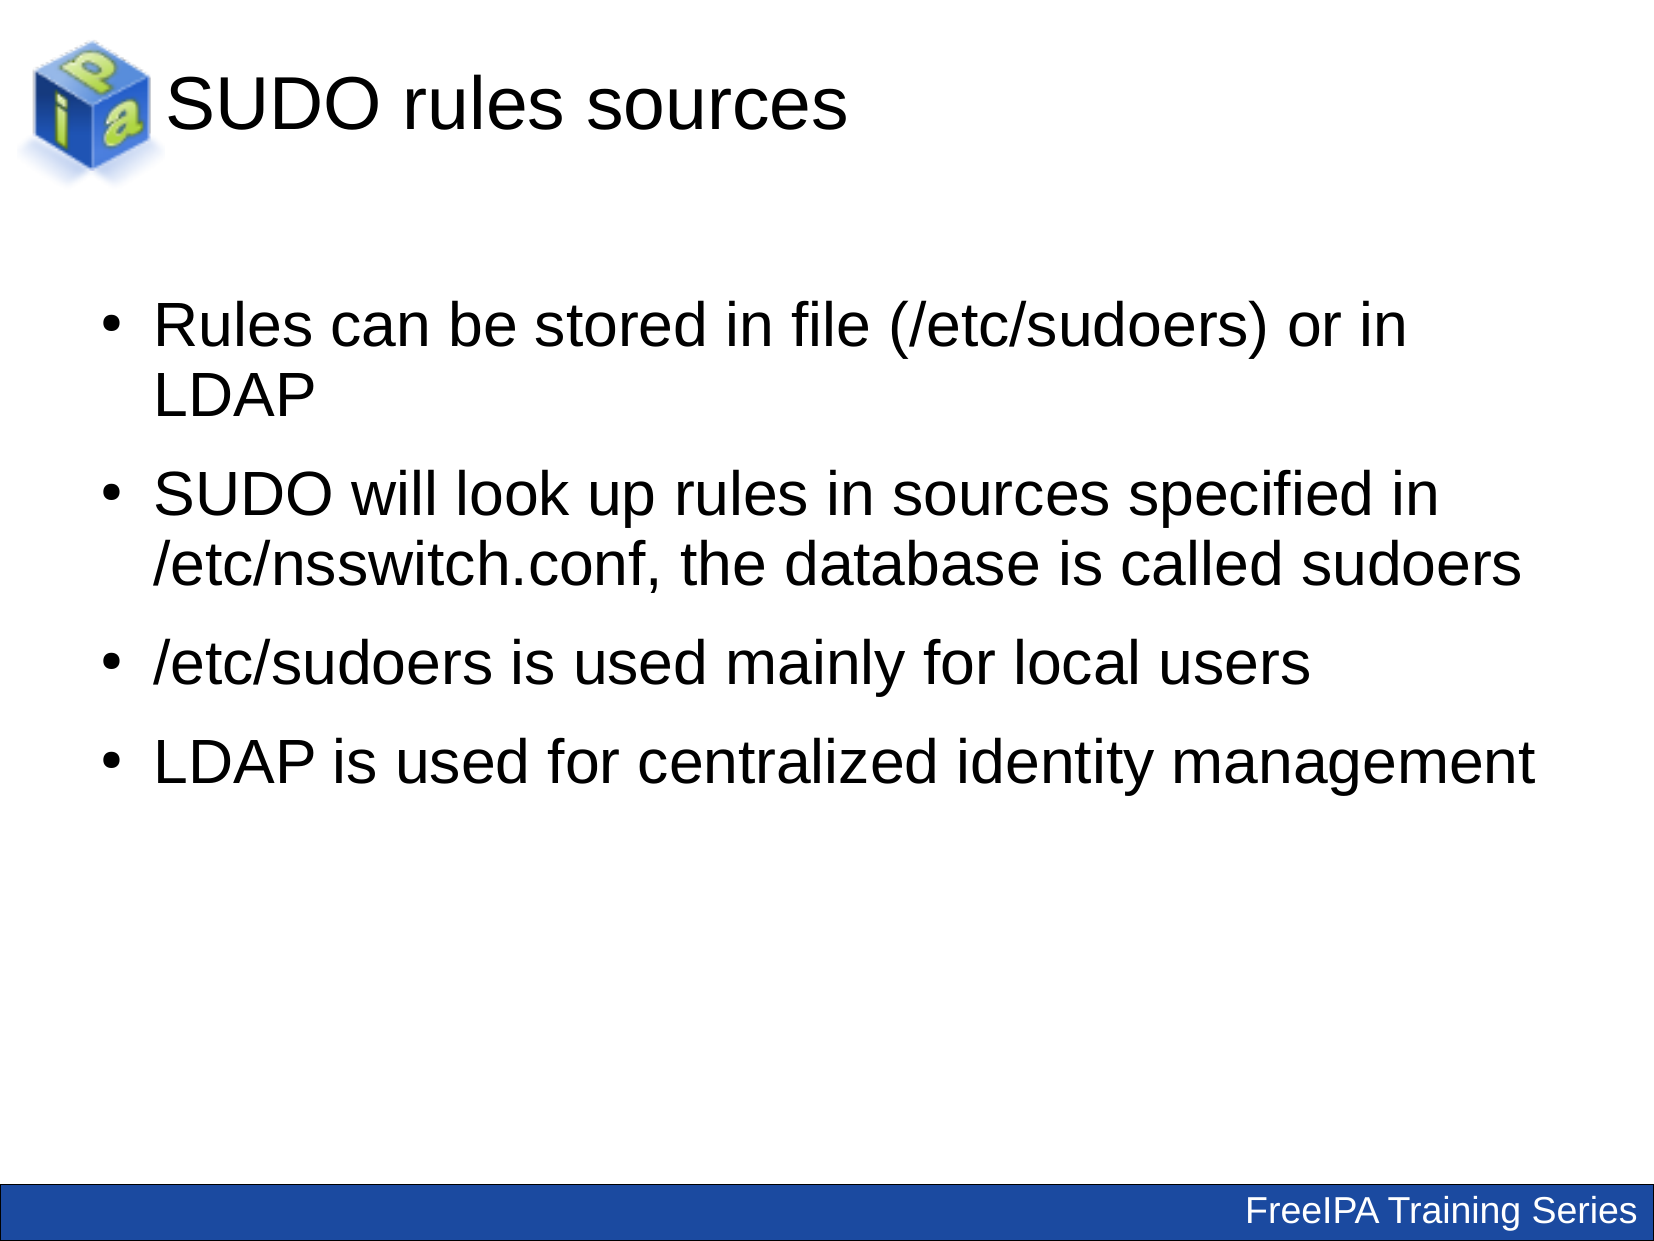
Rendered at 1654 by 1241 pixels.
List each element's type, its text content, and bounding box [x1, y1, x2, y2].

list Rules can be stored in file (/etc/sudoers) or in LDAP SUDO will look up rules in sources specified in /etc/nsswitch.conf, the database is called sudoers /etc/sudoers is used mainly for local users LDAP is used for centralized identity management [82, 290, 1571, 1109]
picture [17, 34, 165, 193]
title SUDO rules sources [165, 0, 1654, 208]
